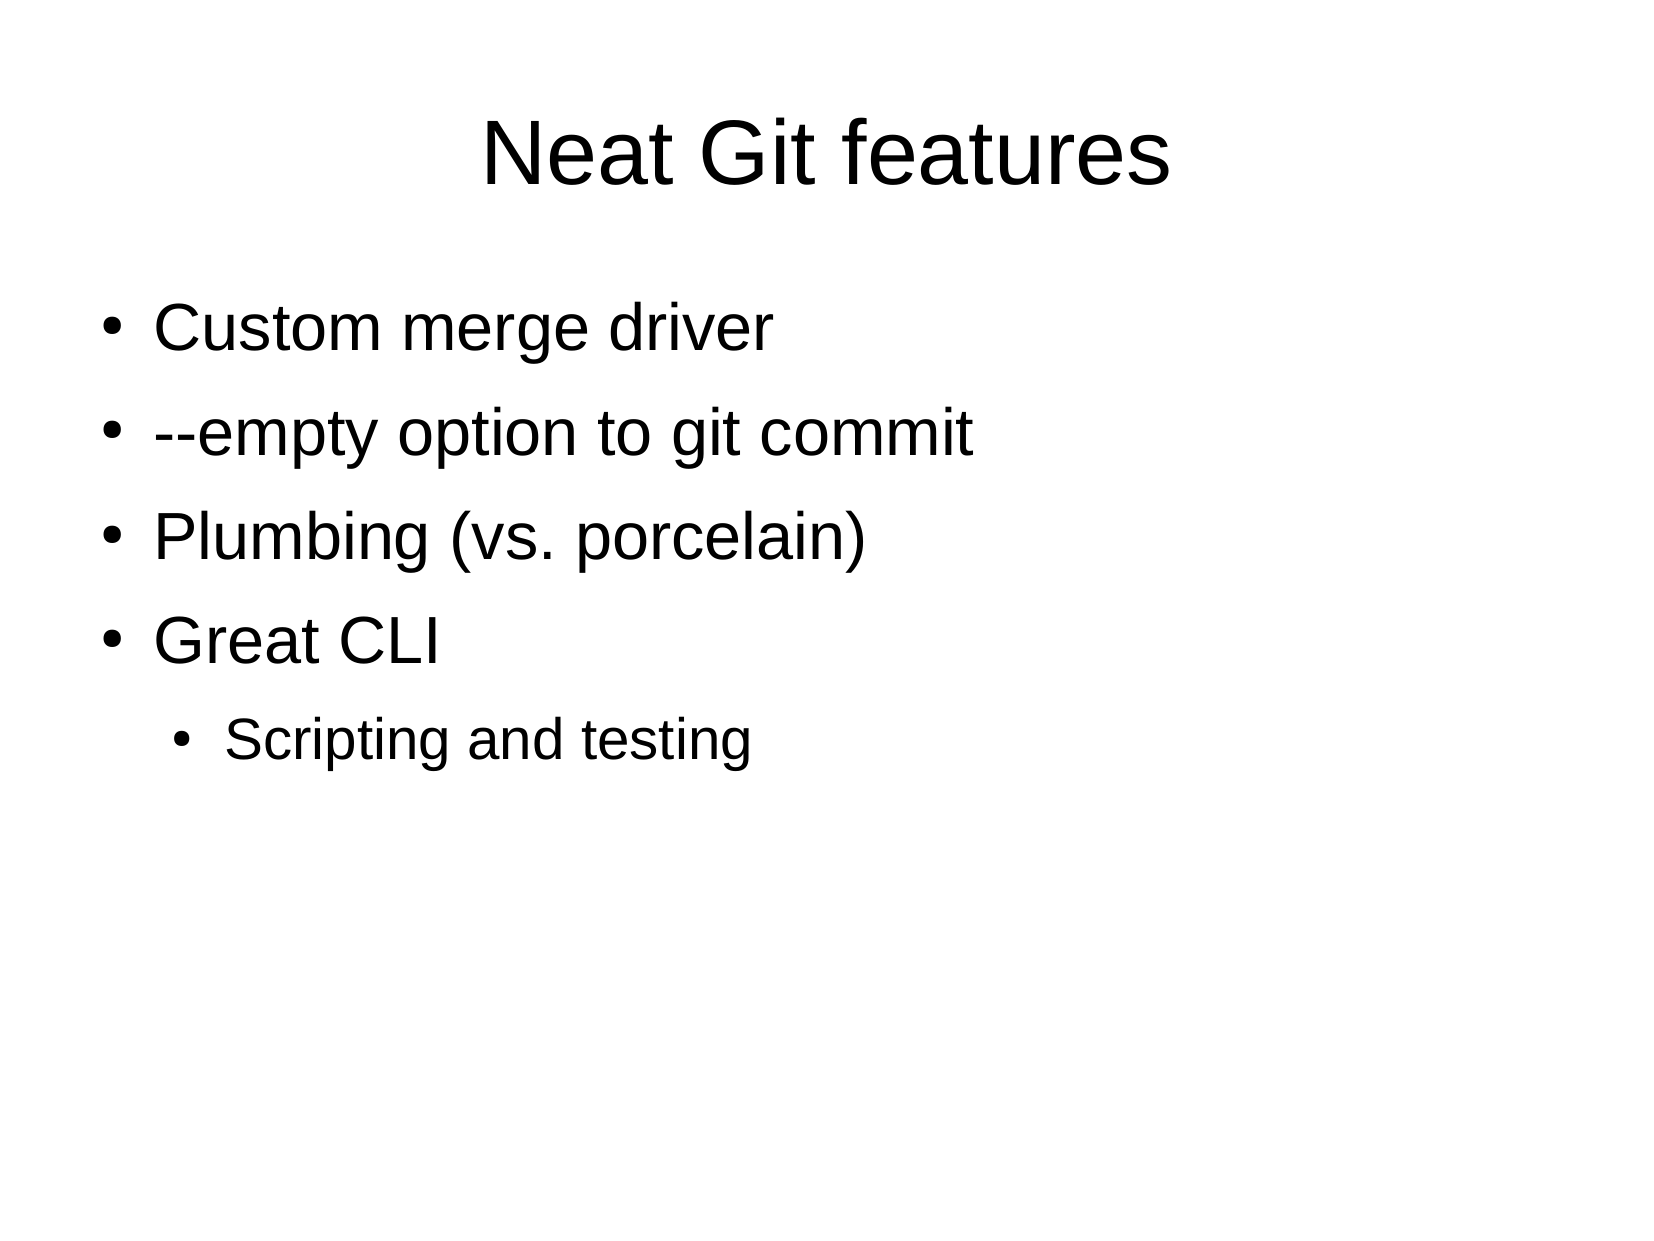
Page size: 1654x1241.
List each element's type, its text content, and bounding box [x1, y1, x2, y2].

list Custom merge driver --empty option to git commit Plumbing (vs. porcelain) Great CLI Scripting and testing [82, 290, 1571, 1109]
title Neat Git features [82, 56, 1571, 250]
